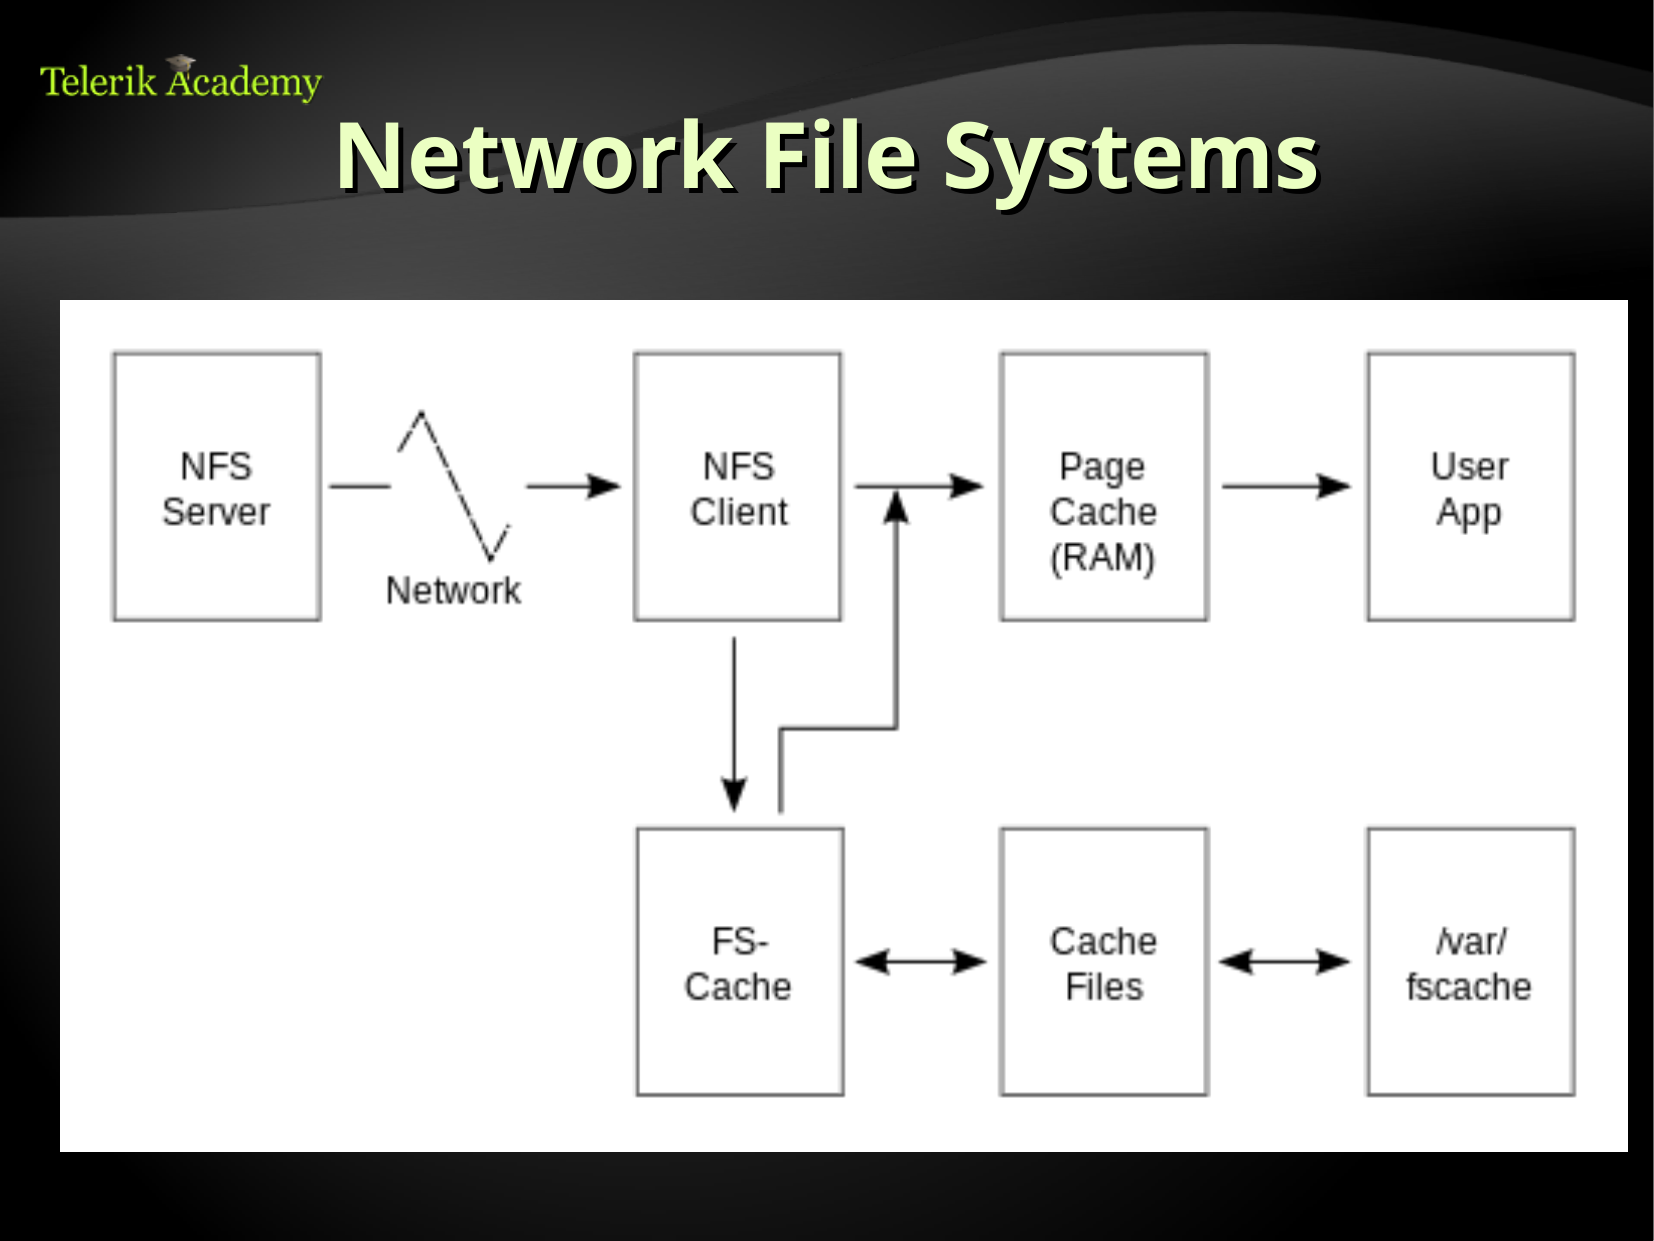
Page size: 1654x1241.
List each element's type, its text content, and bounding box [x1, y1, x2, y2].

title Network File Systems [82, 49, 1571, 257]
picture [0, 0, 1654, 1241]
